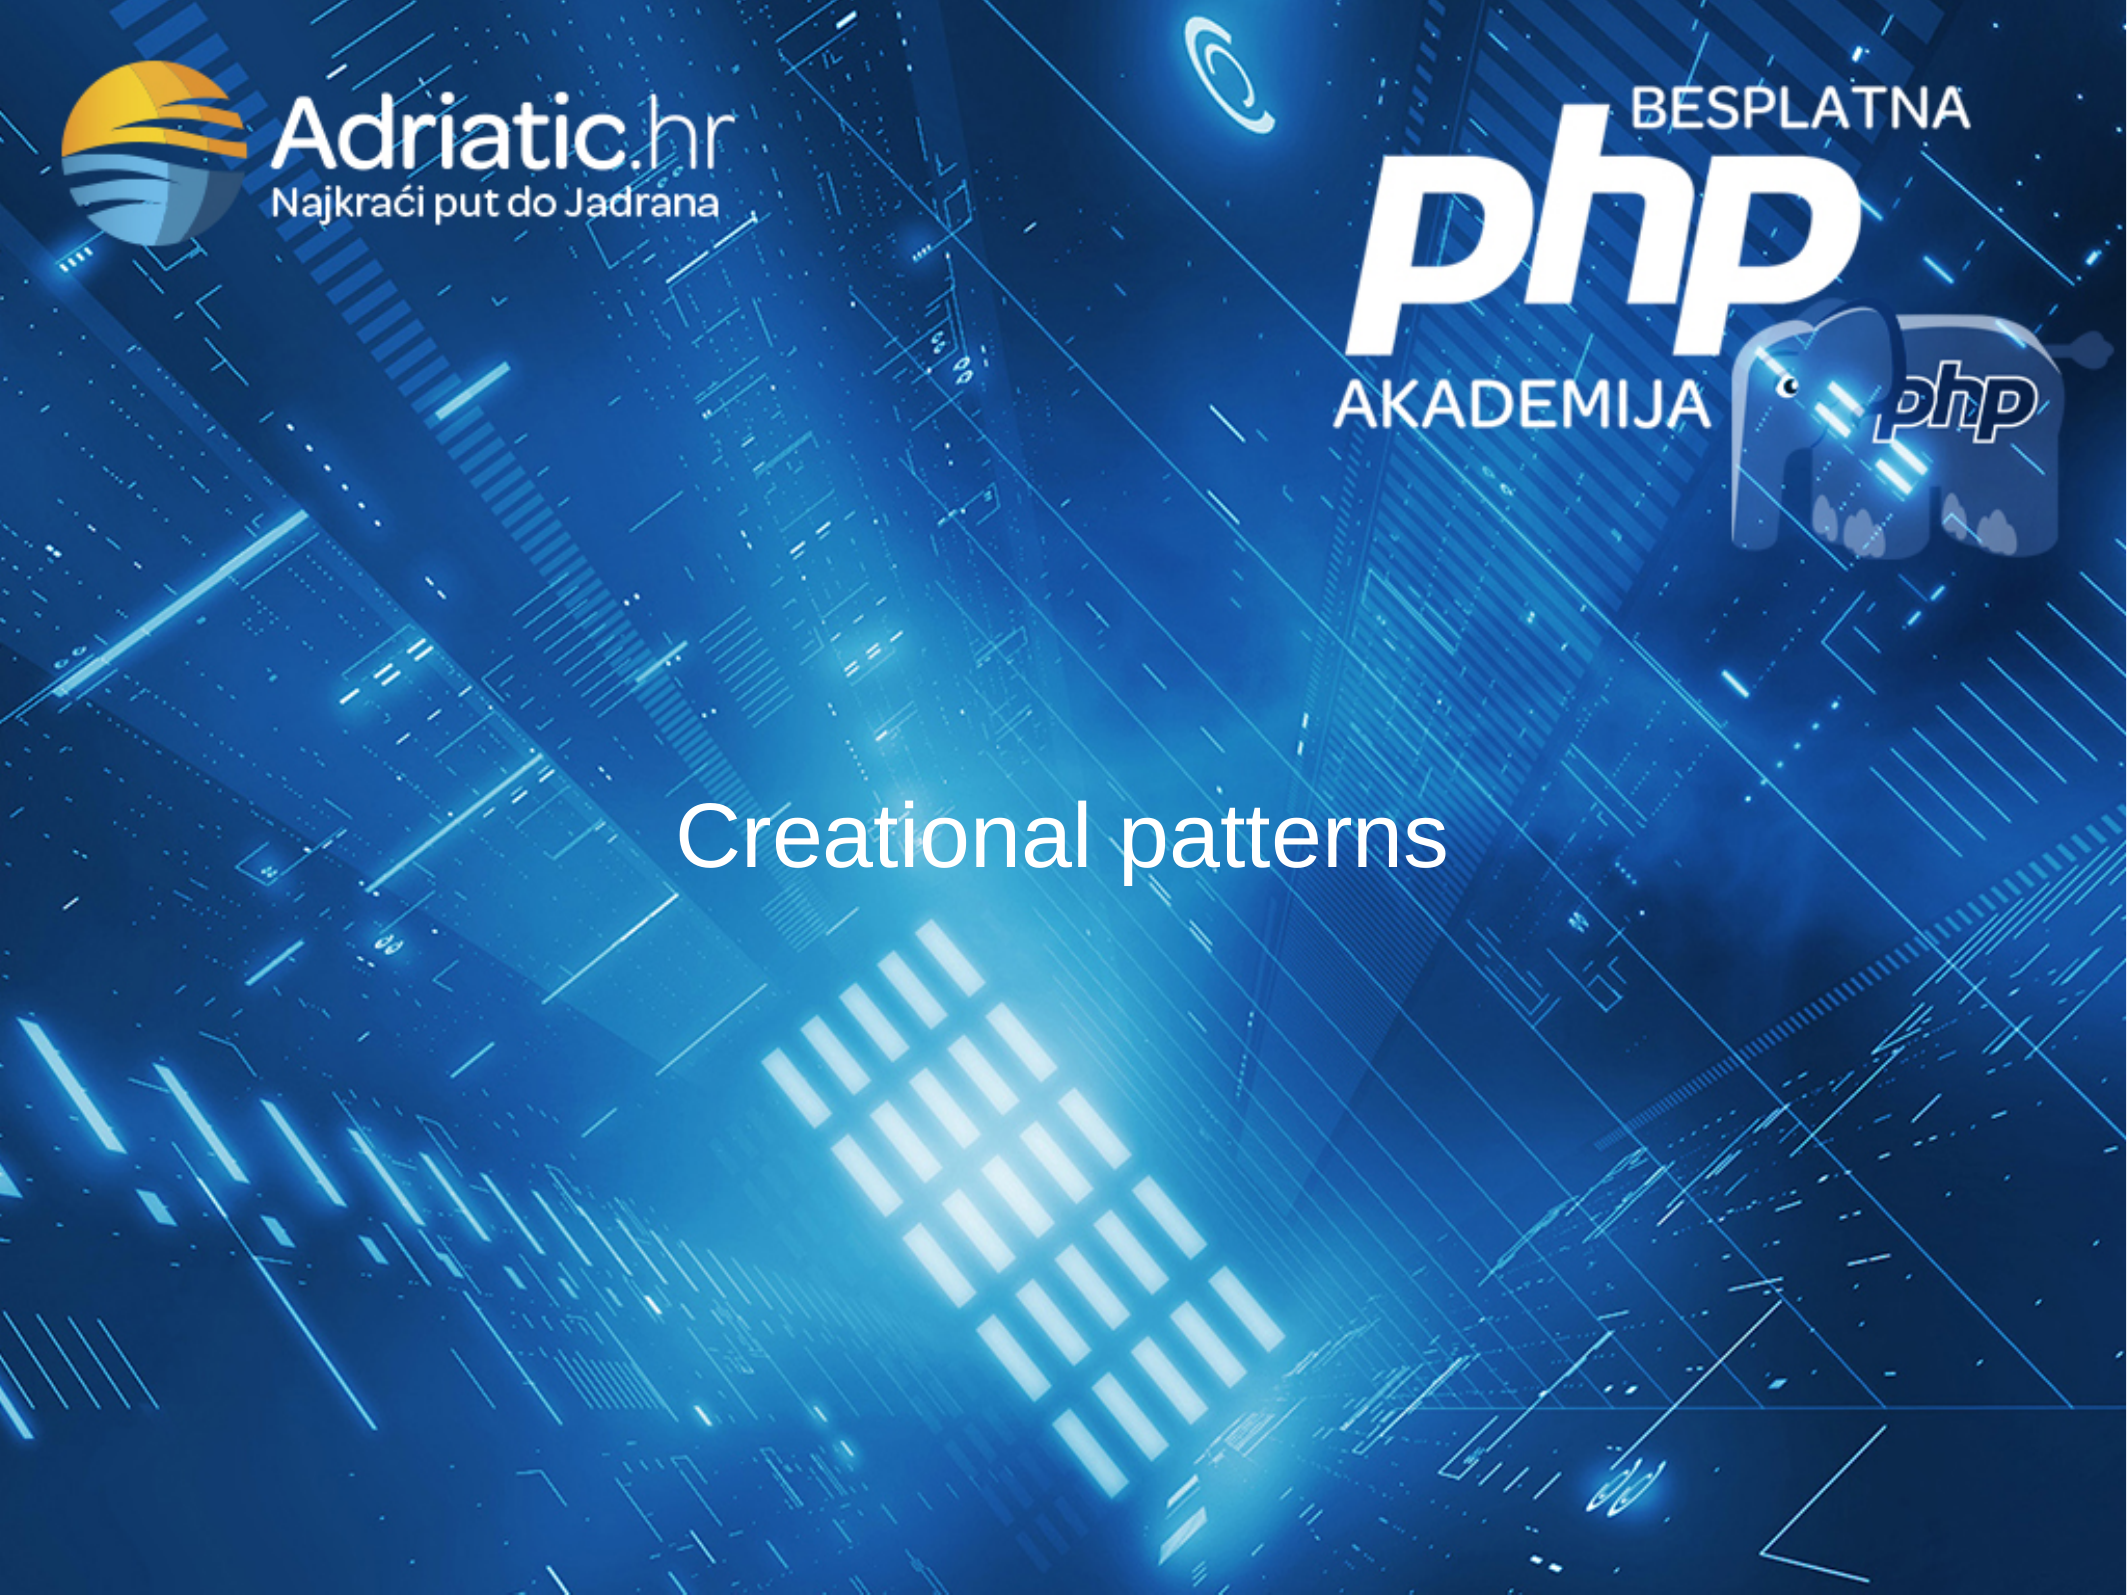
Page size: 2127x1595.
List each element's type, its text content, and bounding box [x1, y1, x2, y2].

picture [0, 0, 2127, 1595]
title Creational patterns [106, 702, 2020, 969]
